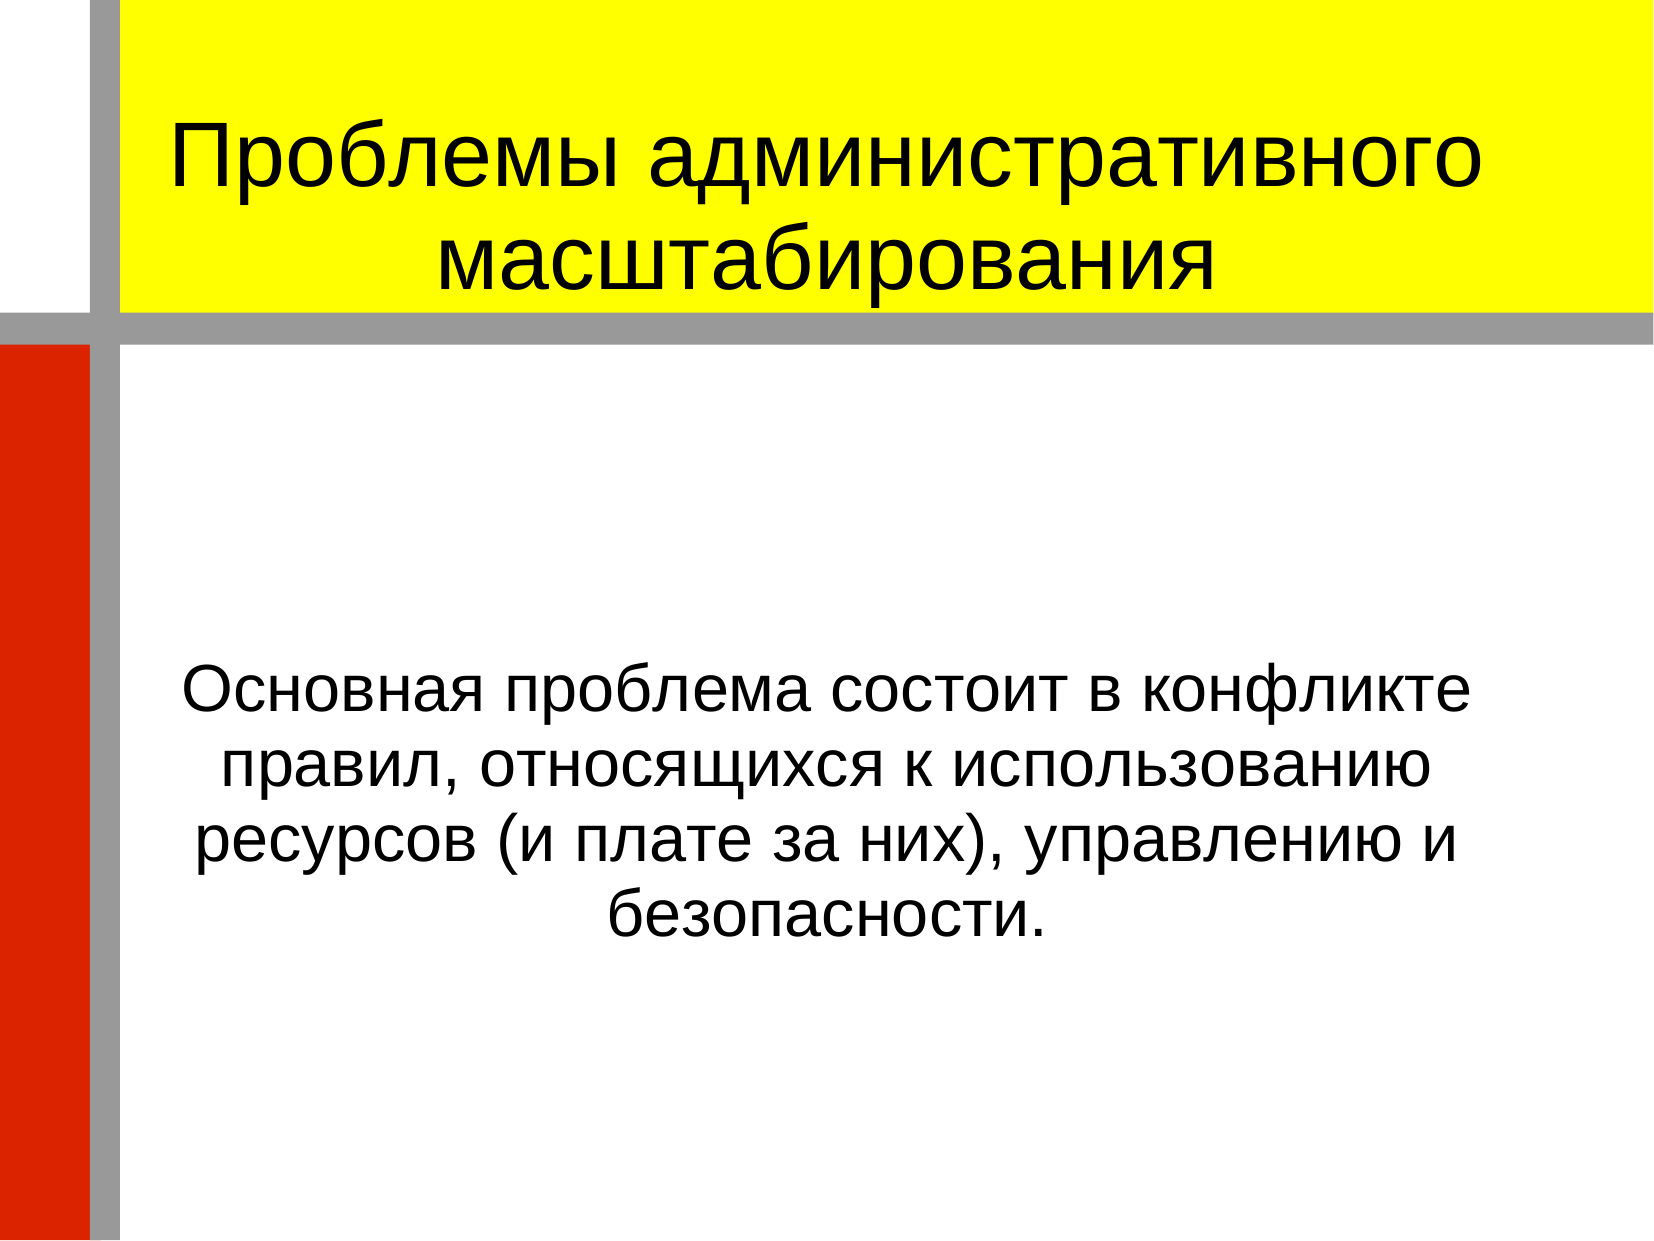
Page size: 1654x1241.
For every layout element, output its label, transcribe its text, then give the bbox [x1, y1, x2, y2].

title Проблемы административного масштабирования [121, 103, 1534, 309]
subtitle Основная проблема состоит в конфликте правил, относящихся к использованию ресурсов (и плате за них), управлению и безопасности. [121, 399, 1534, 1203]
